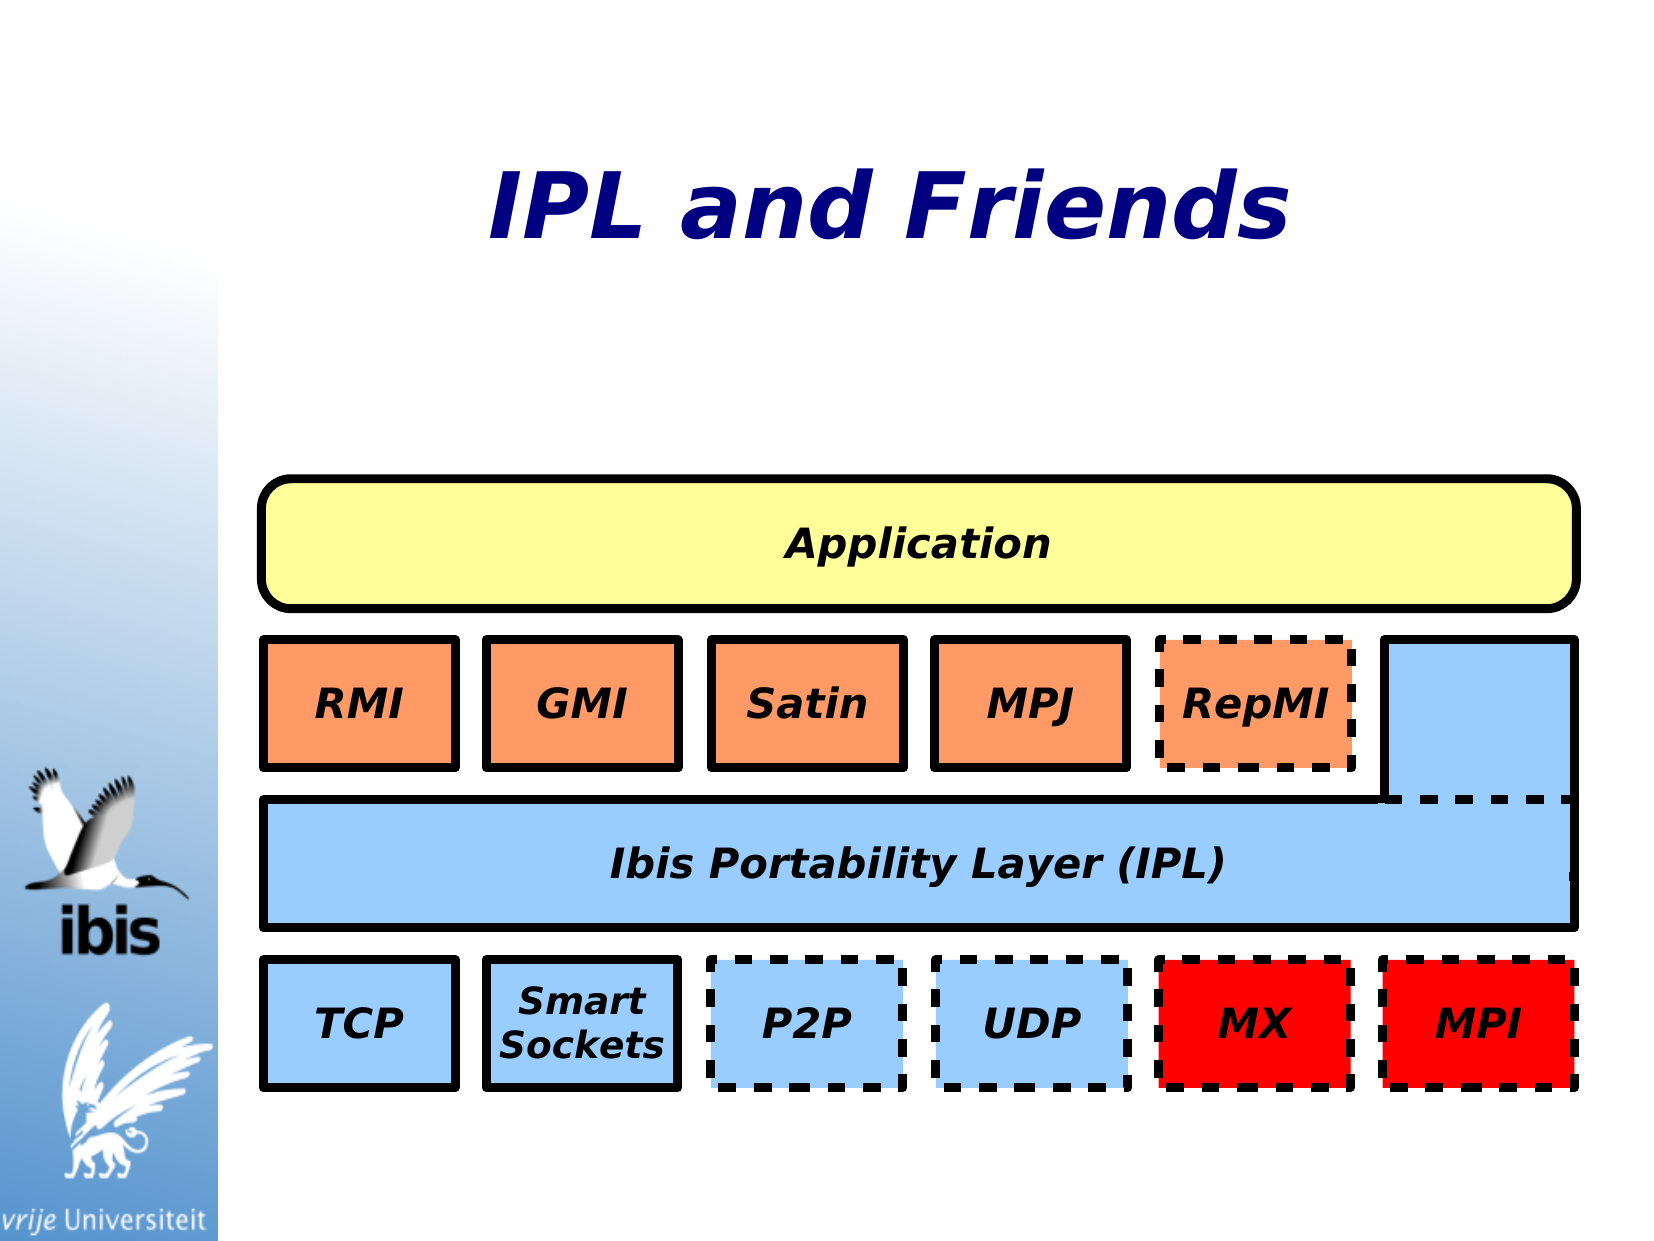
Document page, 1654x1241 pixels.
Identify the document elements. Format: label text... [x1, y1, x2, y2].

text_box MPI [1382, 959, 1575, 1088]
text_box GMI [486, 639, 679, 768]
text_box Application [261, 478, 1577, 609]
text_box Ibis Portability Layer (IPL) [263, 799, 1575, 928]
text_box P2P [710, 959, 903, 1088]
text_box MPJ [934, 639, 1127, 768]
text_box Satin [711, 639, 904, 768]
text_box TCP [263, 959, 456, 1088]
text_box RMI [263, 639, 456, 768]
text_box MX [1158, 959, 1351, 1088]
title IPL and Friends [248, 102, 1534, 310]
picture [0, 0, 218, 1241]
text_box RepMI [1159, 639, 1352, 768]
text_box [1378, 639, 1575, 895]
text_box Smart Sockets [486, 959, 678, 1088]
text_box UDP [935, 959, 1128, 1088]
